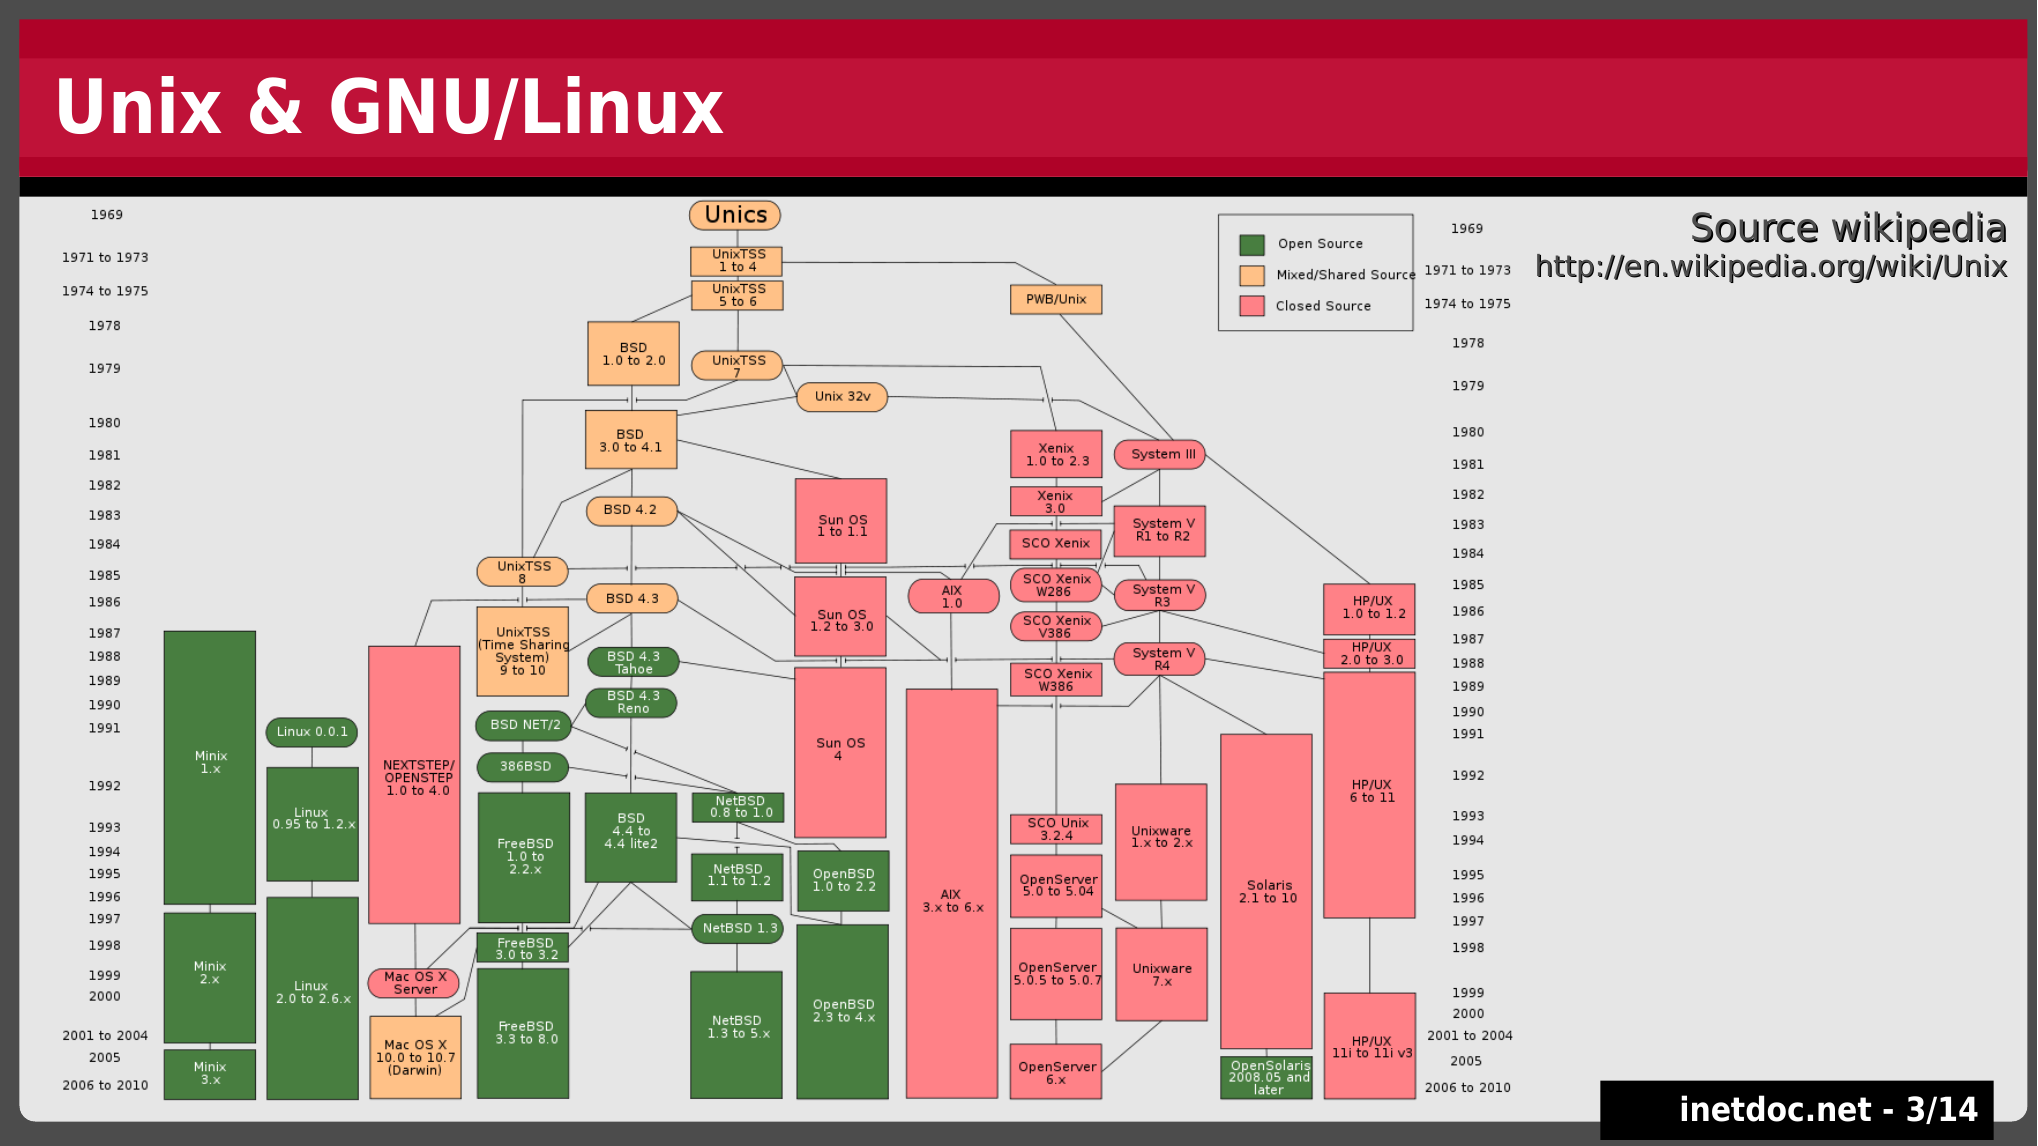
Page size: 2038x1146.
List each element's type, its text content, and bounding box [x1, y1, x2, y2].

text_box [19, 19, 2028, 59]
text_box inetdoc.net - <numéro>/14 [1600, 1080, 1994, 1140]
text_box Source wikipedia http://en.wikipedia.org/wiki/Unix [19, 197, 2028, 1122]
text_box Unix & GNU/Linux [19, 59, 2028, 157]
picture [46, 188, 1524, 1121]
text_box [19, 157, 2028, 197]
